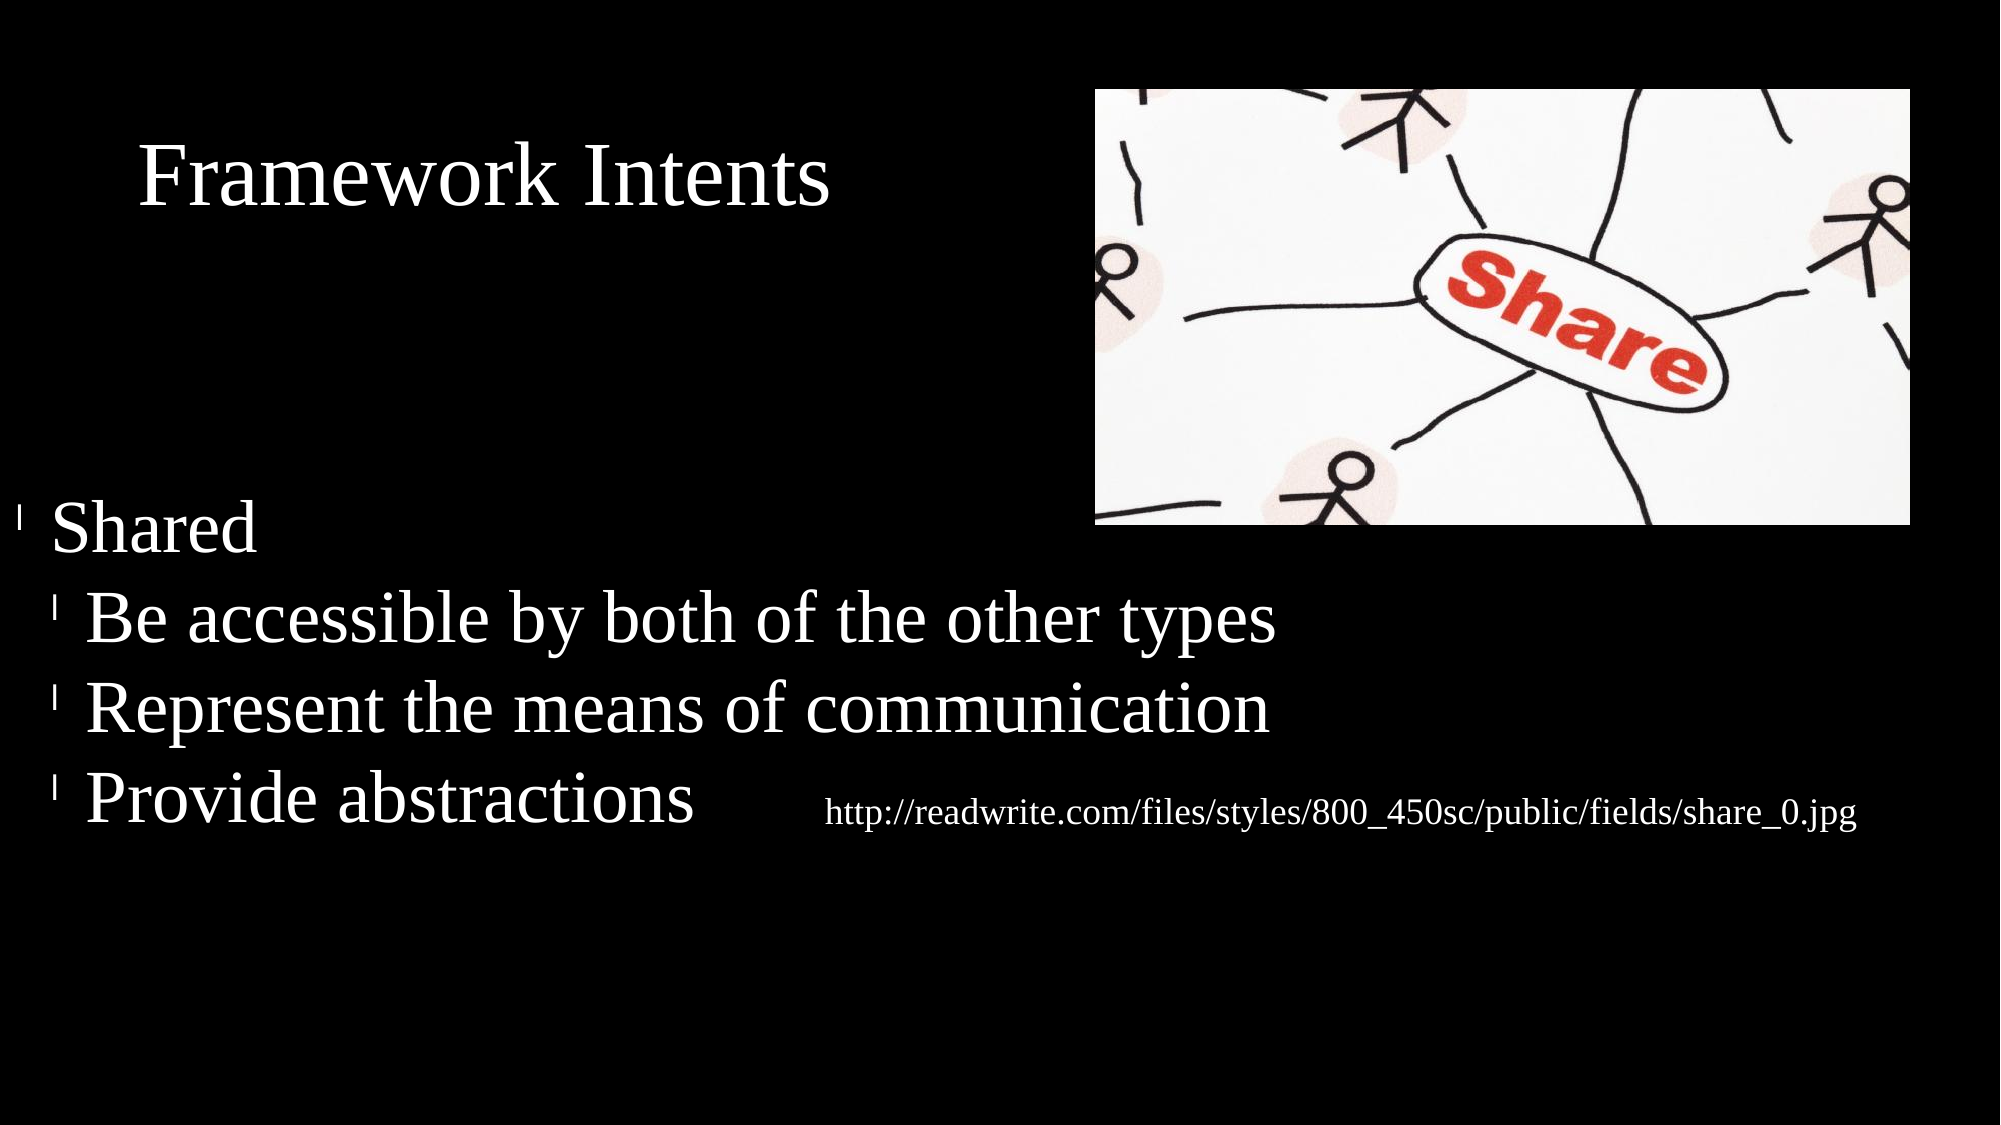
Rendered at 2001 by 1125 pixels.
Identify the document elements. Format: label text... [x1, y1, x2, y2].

text_box http://readwrite.com/files/styles/800_450sc/public/fields/share_0.jpg [809, 779, 1957, 837]
text_box Shared Be accessible by both of the other types Represent the means of communication Provide abstractions [0, 470, 1294, 817]
picture [1095, 89, 1910, 525]
text_box Framework Intents [137, 59, 1863, 278]
